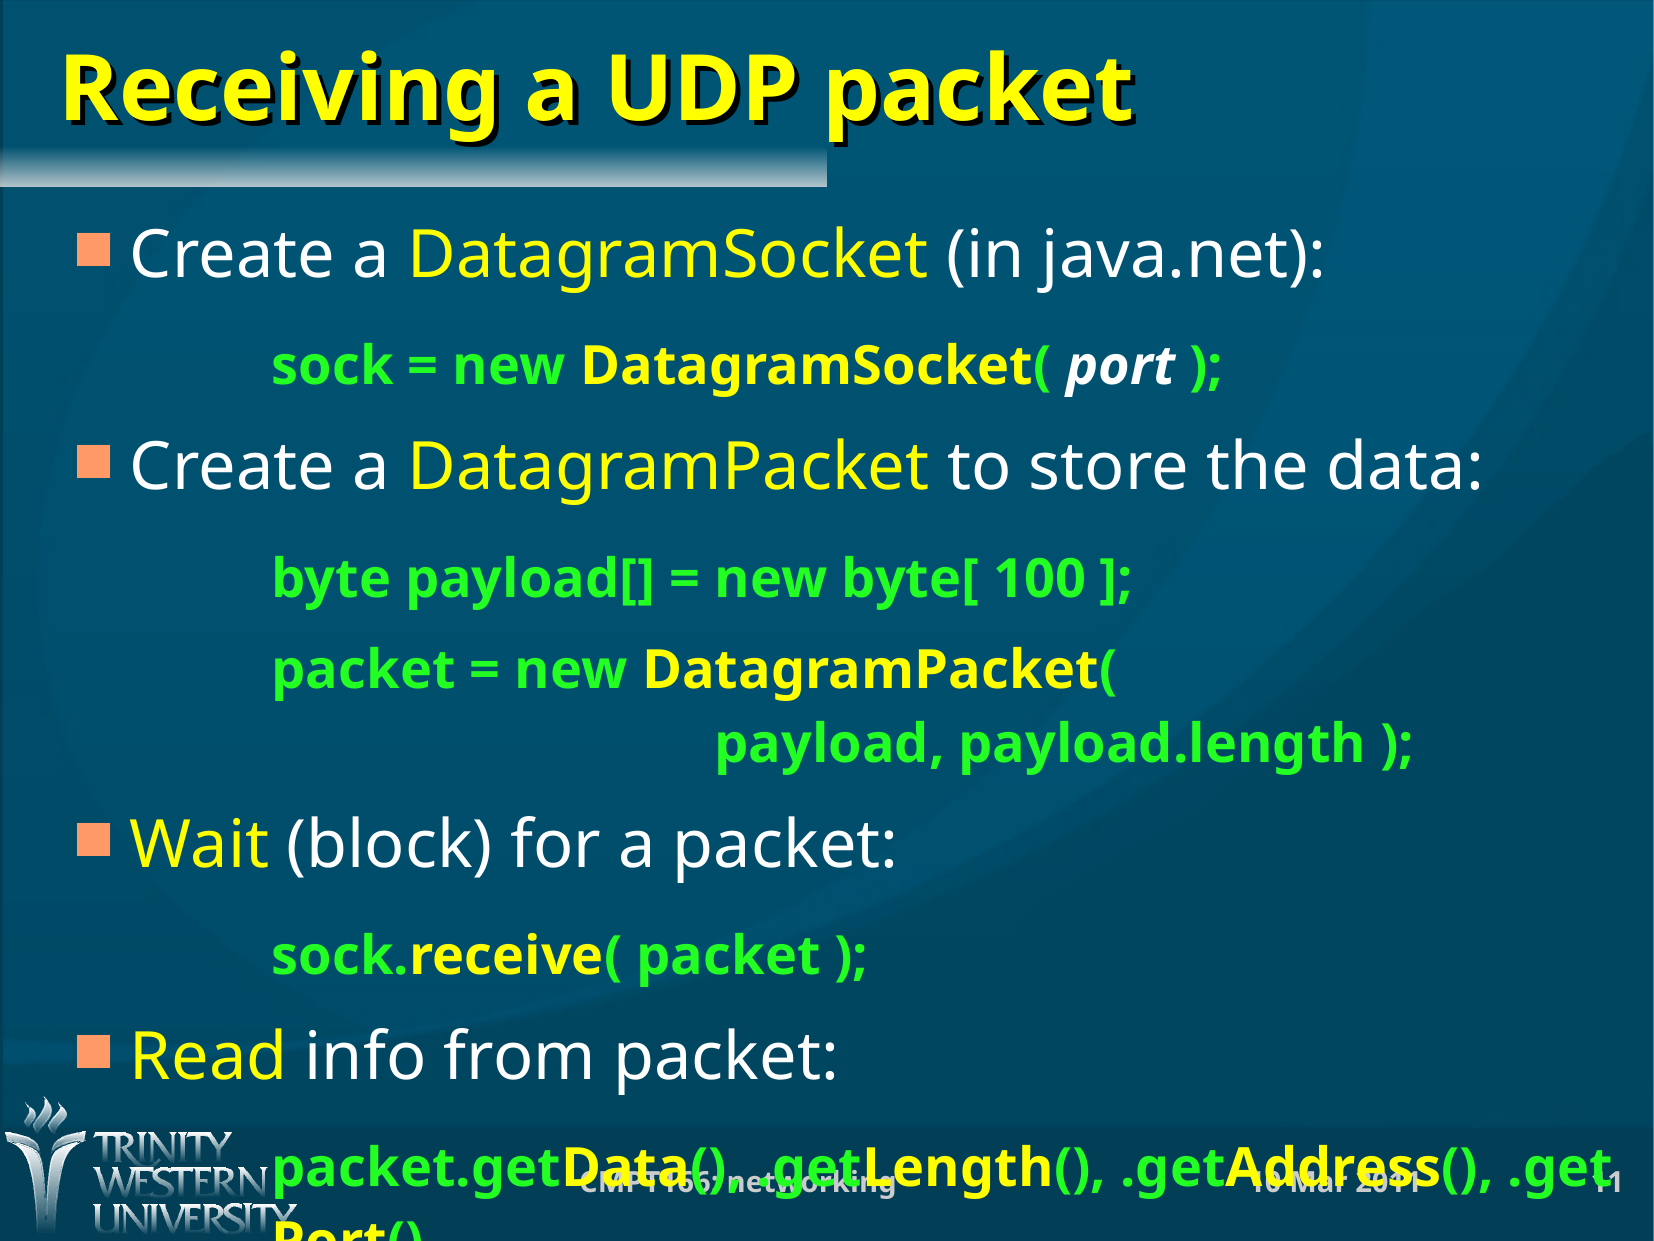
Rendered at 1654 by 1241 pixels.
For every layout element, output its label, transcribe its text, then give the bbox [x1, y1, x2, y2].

list Create a DatagramSocket (in java.net): sock = new DatagramSocket( port ); Create a DatagramPacket to store the data: byte payload[] = new byte[ 100 ]; packet = new DatagramPacket( payload, payload.length ); Wait (block) for a packet: sock.receive( packet ); Read info from packet: packet.getData(), .getLength(), .getAddress(), .getPort() [59, 206, 1625, 1148]
picture [38, 1227, 54, 1232]
title Receiving a UDP packet [59, 19, 1595, 148]
title Running out of IP space: IPv6 [0, 154, 827, 158]
